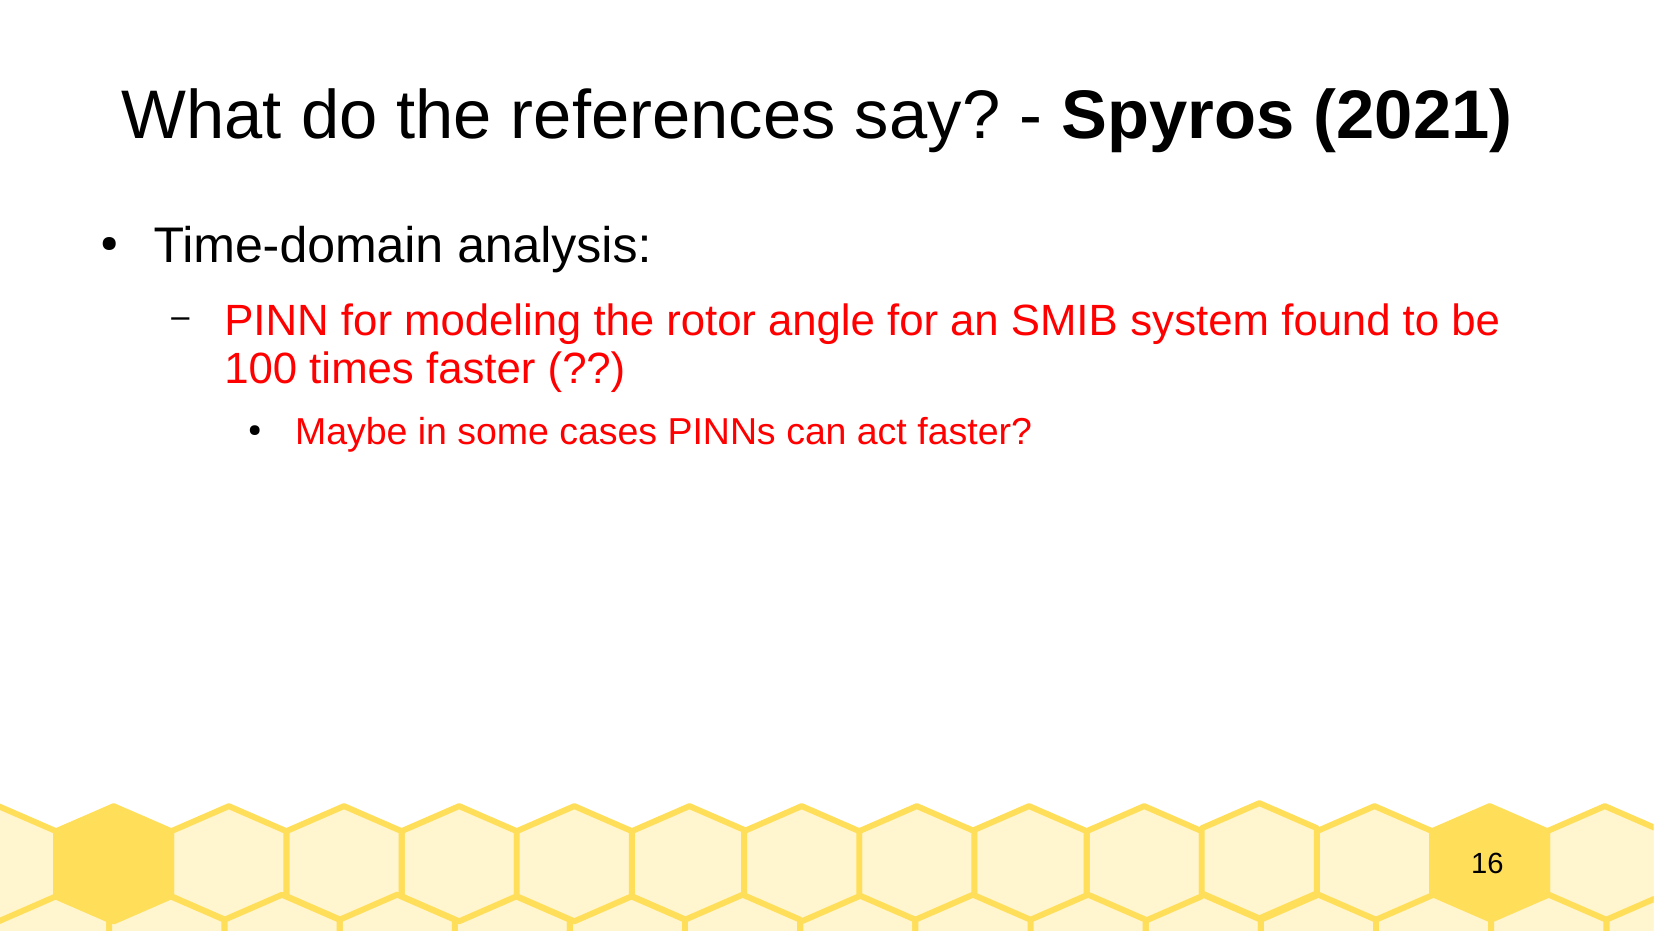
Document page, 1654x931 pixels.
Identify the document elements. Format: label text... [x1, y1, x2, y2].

title What do the references say? - Spyros (2021) [82, 37, 1571, 193]
list Time-domain analysis: PINN for modeling the rotor angle for an SMIB system found to be 100 times faster (??) Maybe in some cases PINNs can act faster? [82, 217, 1571, 758]
